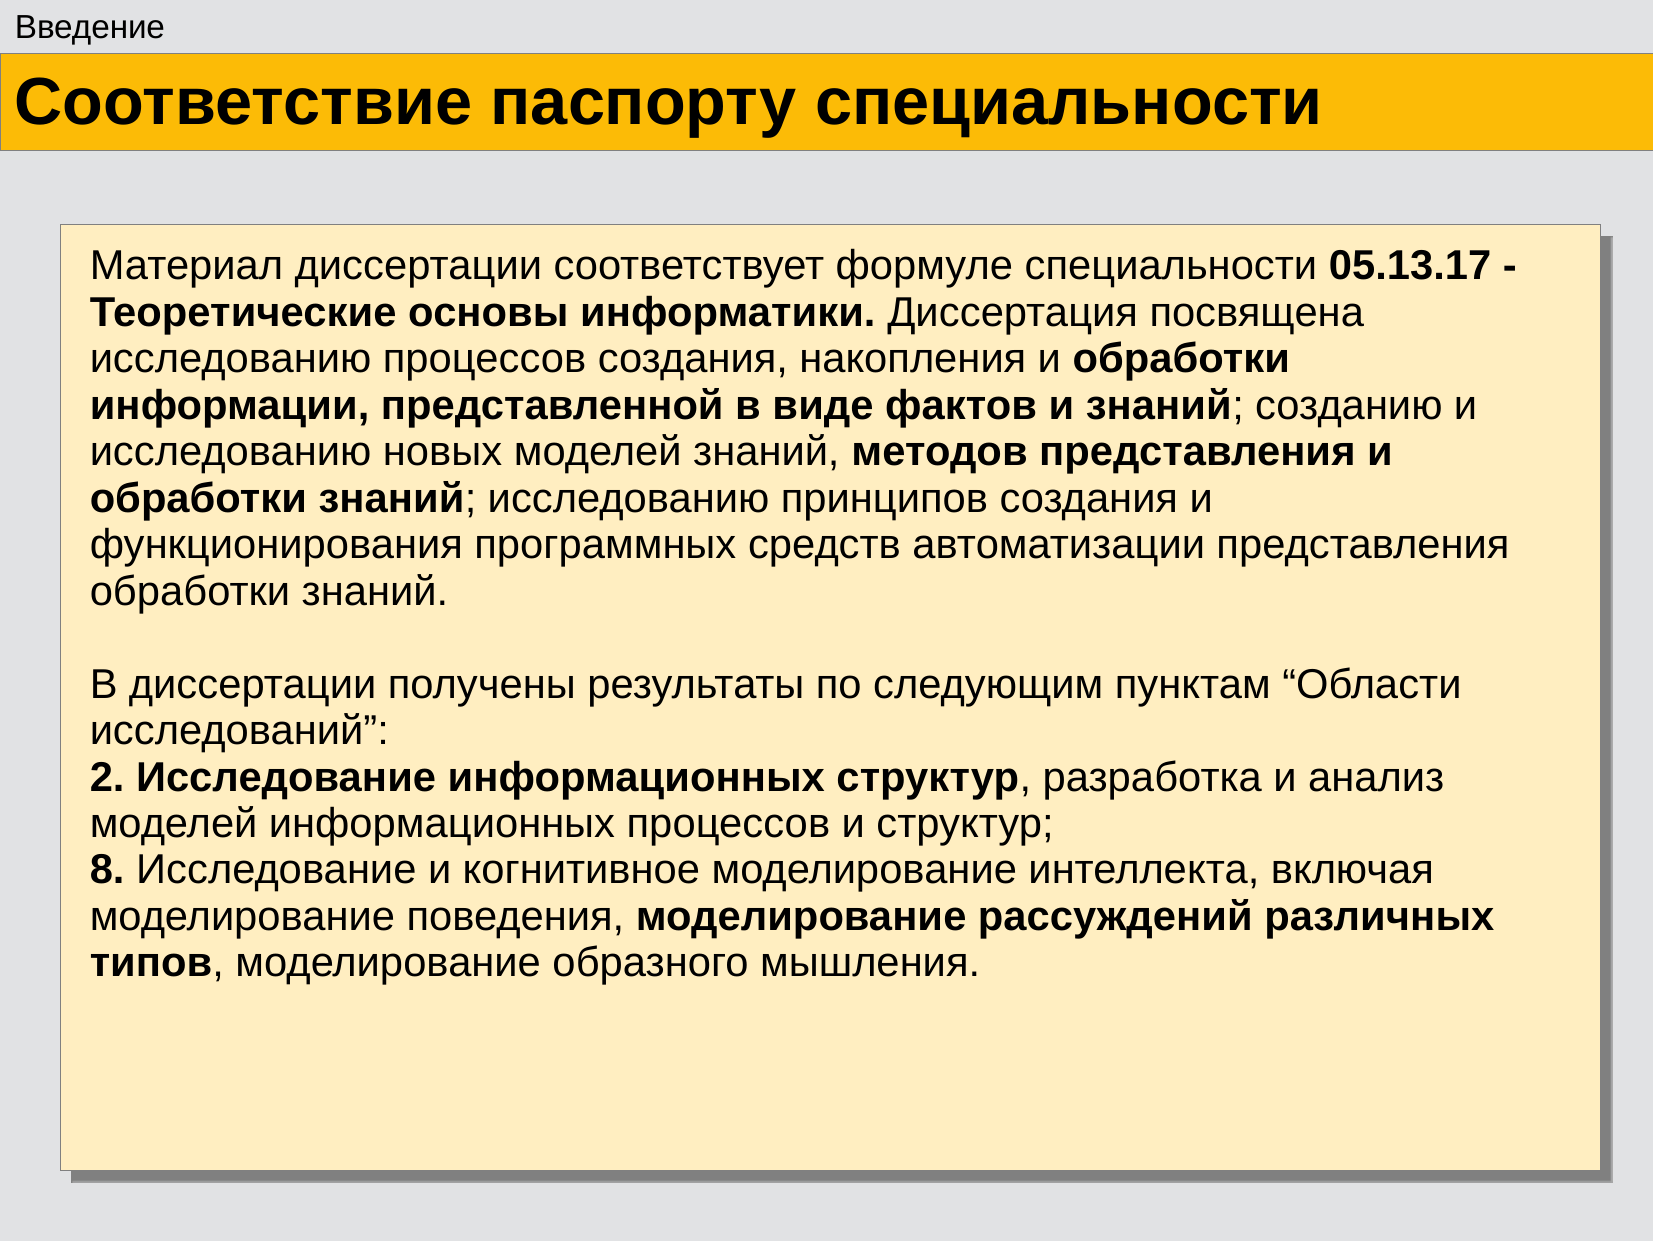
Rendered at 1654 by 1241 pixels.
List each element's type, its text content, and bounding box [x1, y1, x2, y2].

text_box [60, 224, 1601, 1171]
text_box Соответствие паспорту специальности [0, 53, 1653, 151]
text_box Материал диссертации соответствует формуле специальности 05.13.17 - Теоретические основы информатики. Диссертация посвящена исследованию процессов создания, накопления и обработки информации, представленной в виде фактов и знаний; созданию и исследованию новых моделей знаний, методов представления и обработки знаний; исследованию принципов создания и функционирования программных средств автоматизации представления обработки знаний. В диссертации получены результаты по следующим пунктам “Области исследований”: 2. Исследование информационных структур, разработка и анализ моделей информационных процессов и структур; 8. Исследование и когнитивное моделирование интеллекта, включая моделирование поведения, моделирование рассуждений различных типов, моделирование образного мышления. [75, 234, 1591, 1046]
text_box Введение [0, 1, 157, 58]
